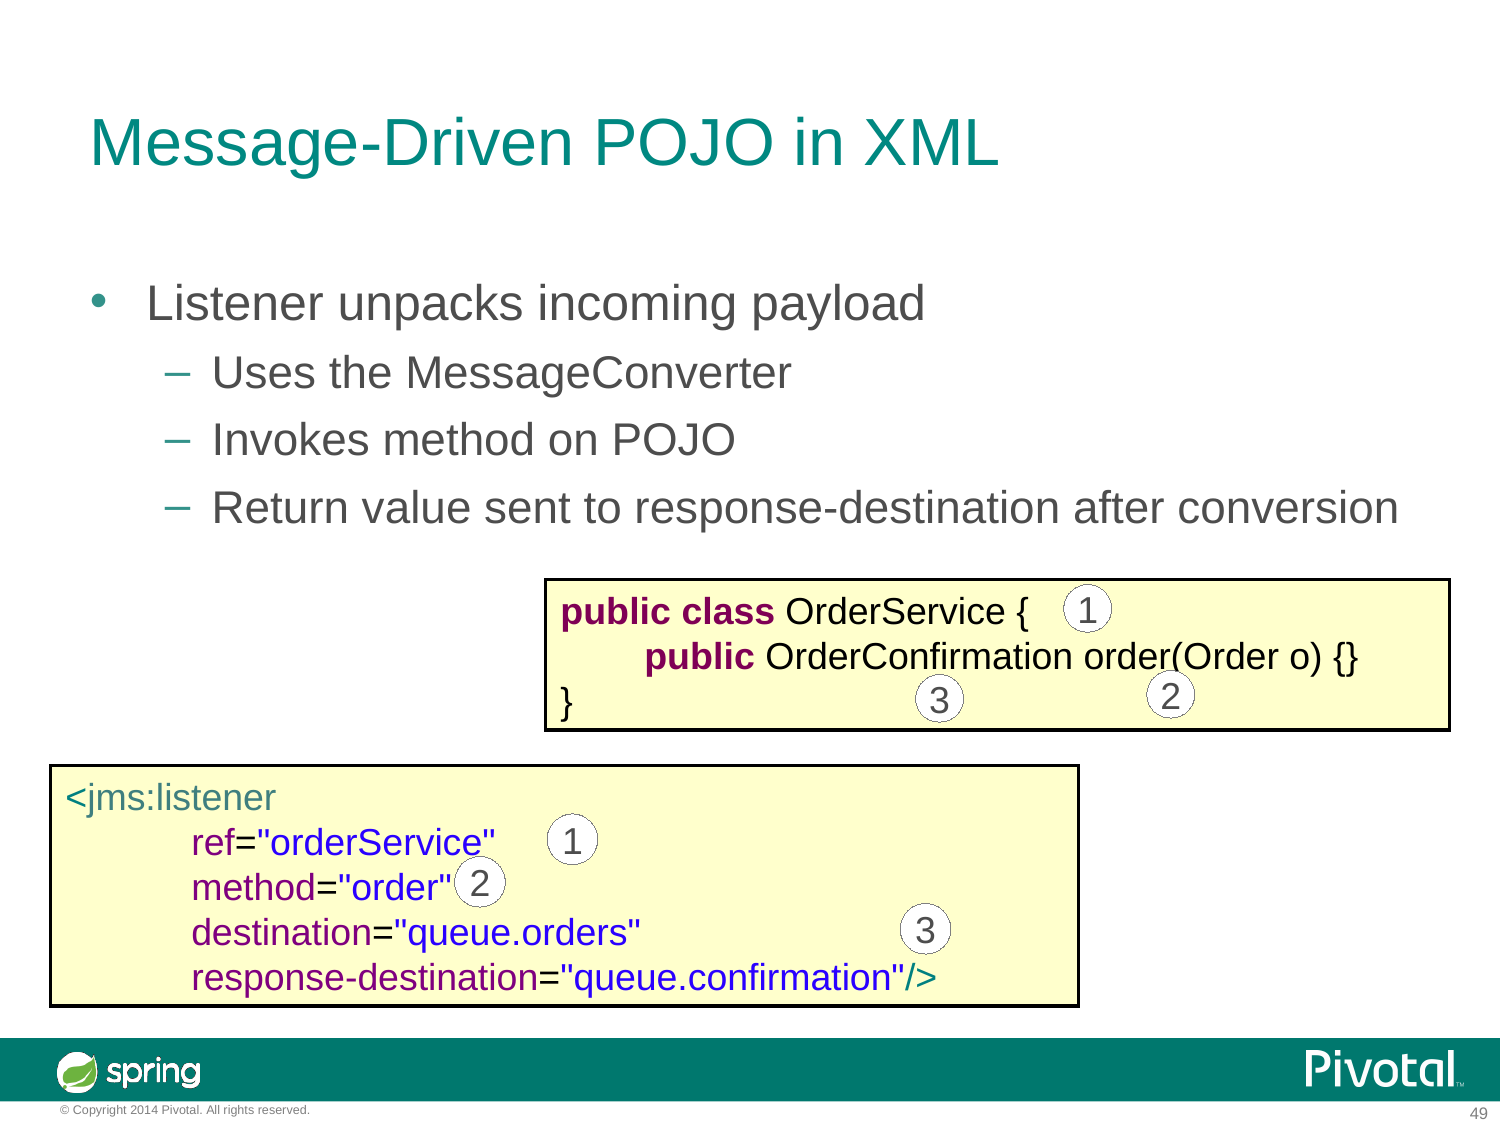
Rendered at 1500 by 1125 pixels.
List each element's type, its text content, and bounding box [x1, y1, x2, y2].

title Message-Driven POJO in XML [75, 45, 1426, 233]
text_box 3 [915, 674, 964, 723]
text_box public class OrderService { public OrderConfirmation order(Order o) {} } [545, 579, 1450, 731]
text_box 3 [900, 903, 951, 955]
list Listener unpacks incoming payload Uses the MessageConverter Invokes method on POJO Return value sent to response-destination after conversion [75, 262, 1426, 1005]
picture [1306, 1050, 1464, 1087]
text_box <jms:listener ref="orderService" method="order" destination="queue.orders" response-destination="queue.confirmation"/> [50, 765, 1079, 1006]
picture [32, 1041, 210, 1103]
text_box 1 [547, 813, 598, 865]
text_box 2 [1146, 670, 1195, 719]
text_box 1 [1063, 584, 1112, 633]
text_box 2 [454, 856, 506, 908]
